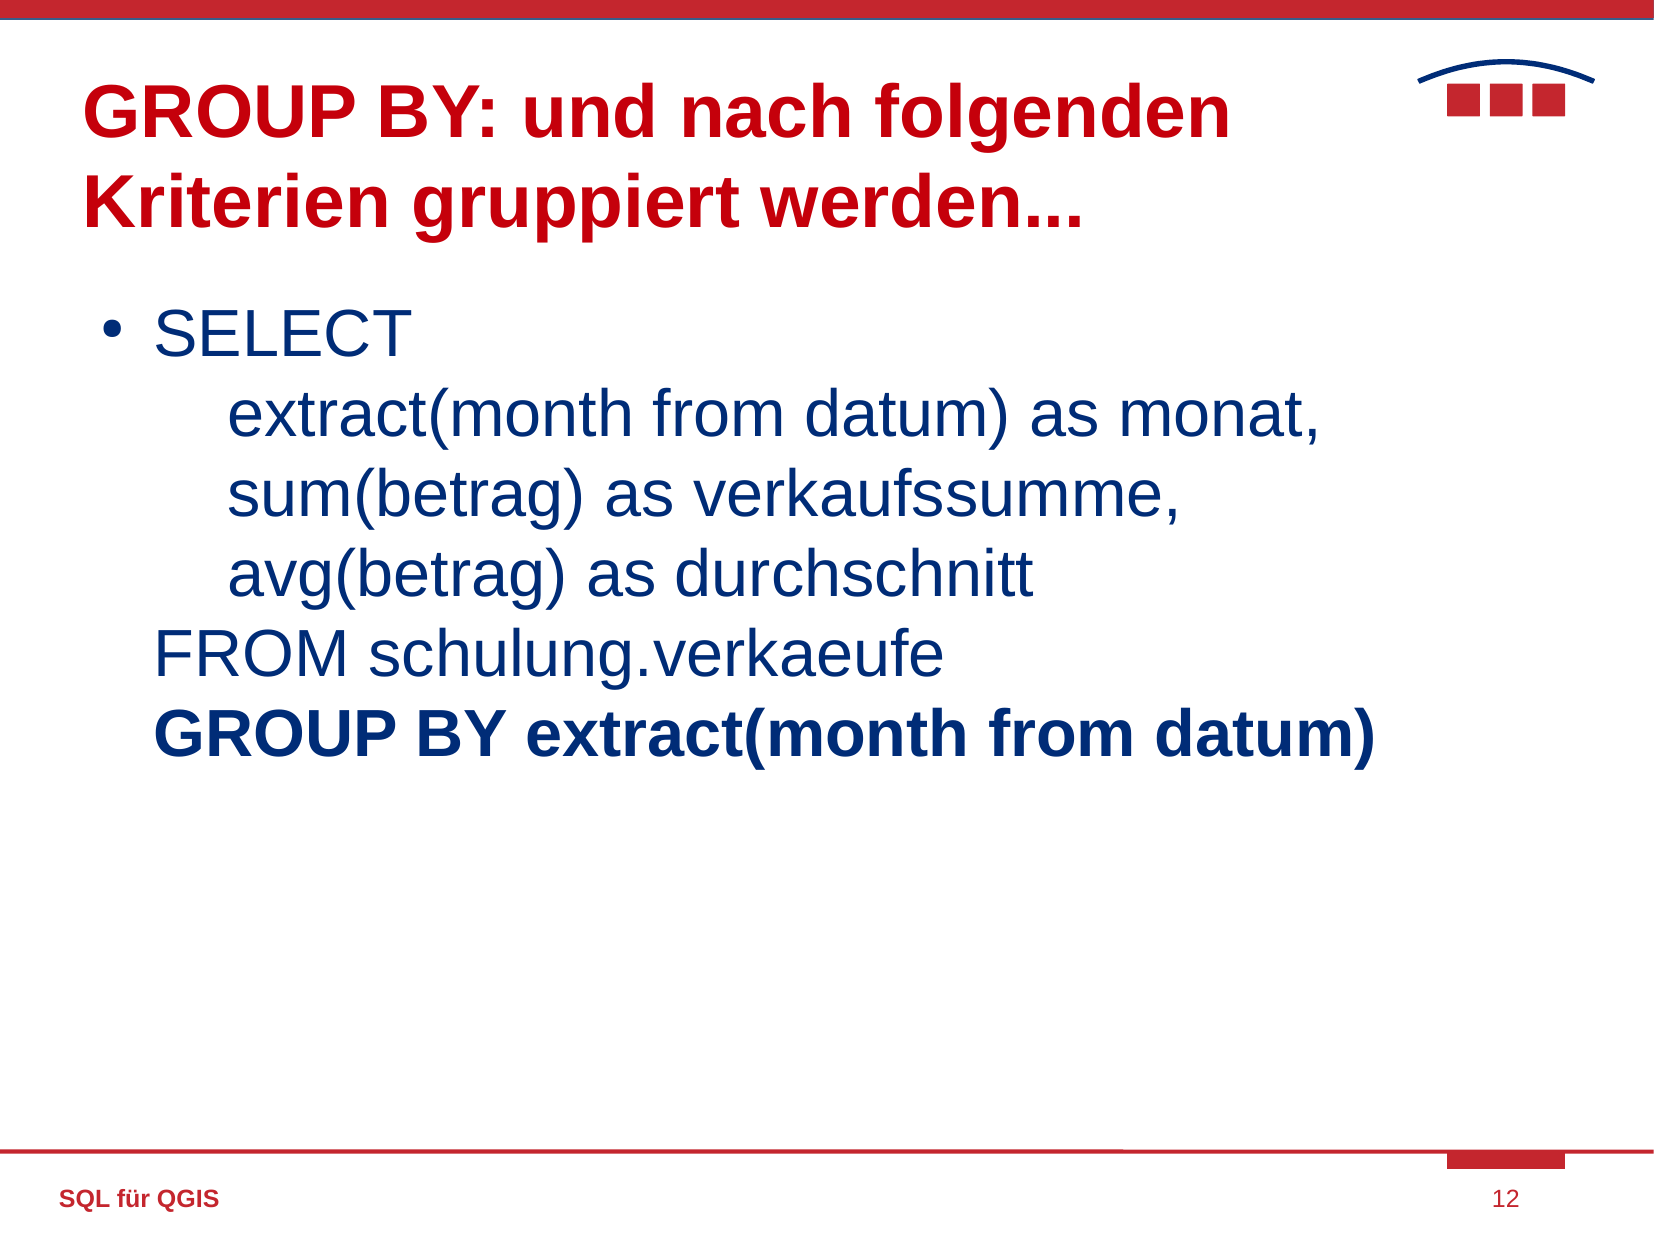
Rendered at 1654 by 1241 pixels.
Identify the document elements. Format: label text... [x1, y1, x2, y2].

list SELECT extract(month from datum) as monat, sum(betrag) as verkaufssumme, avg(betrag) as durchschnitt FROM schulung.verkaeufe GROUP BY extract(month from datum) [82, 290, 1571, 1109]
text_box <Foliennummer> [1446, 1182, 1565, 1223]
title GROUP BY: und nach folgenden Kriterien gruppiert werden... [82, 49, 1571, 257]
